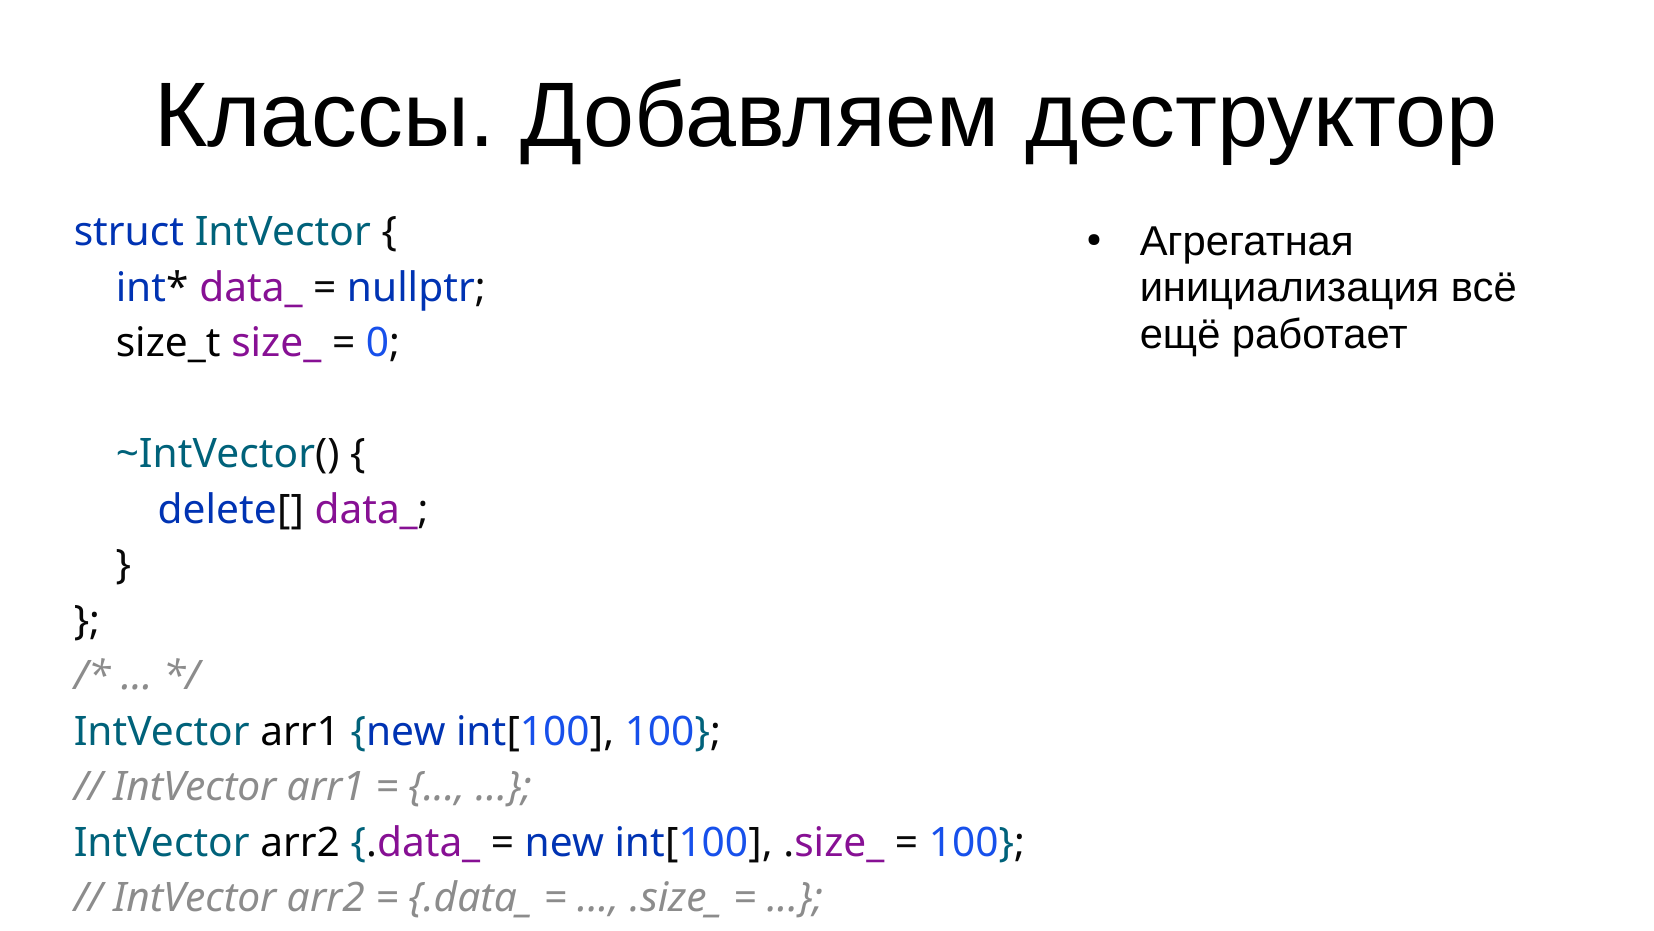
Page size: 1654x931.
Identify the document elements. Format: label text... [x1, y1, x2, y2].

text_box struct IntVector { int* data_ = nullptr; size_t size_ = 0; ~IntVector() { delete[] data_; } }; /* ... */ IntVector arr1 {new int[100], 100}; // IntVector arr1 = {..., ...}; IntVector arr2 {.data_ = new int[100], .size_ = 100}; // IntVector arr2 = {.data_ = ..., .size_ = ...}; [59, 194, 1041, 931]
title Классы. Добавляем деструктор [82, 37, 1571, 193]
list Агрегатная инициализация всё ещё работает [1068, 217, 1607, 758]
